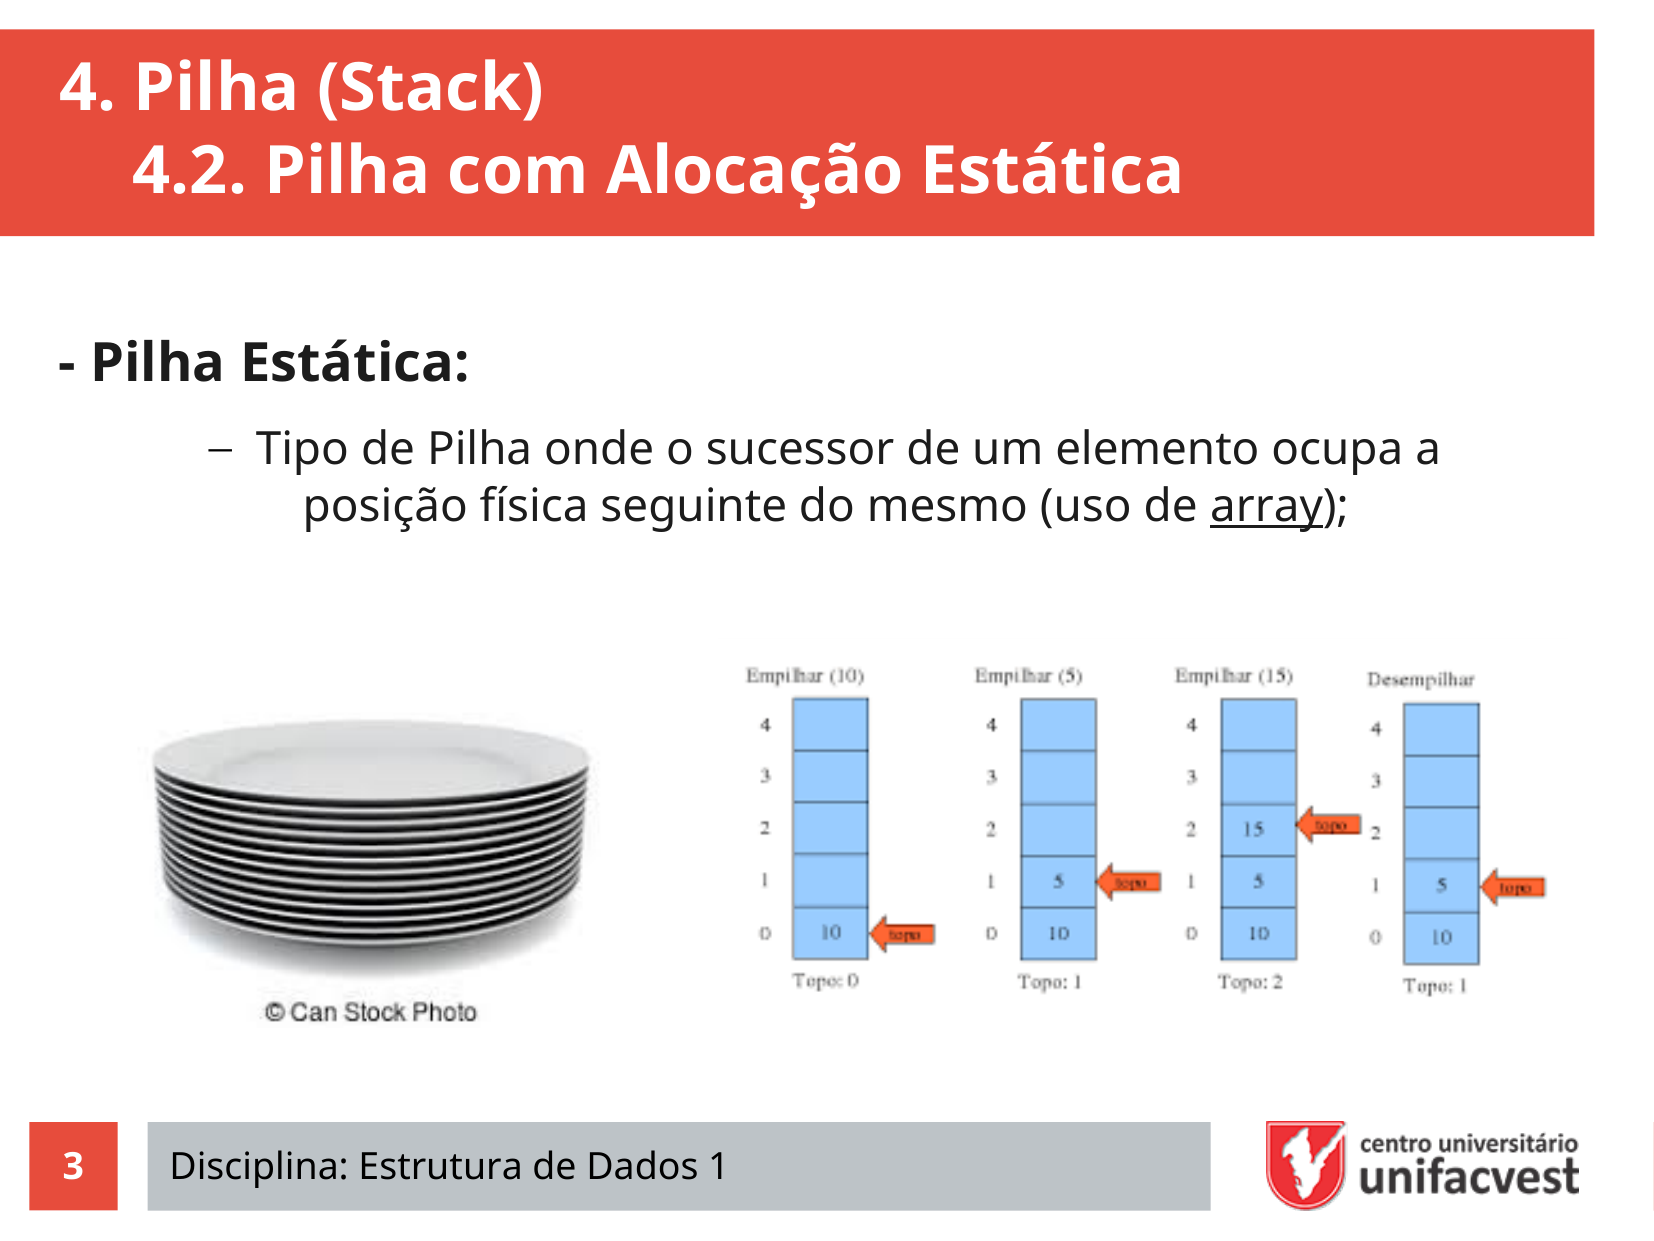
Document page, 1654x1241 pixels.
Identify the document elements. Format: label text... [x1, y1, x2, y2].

picture [87, 628, 662, 1028]
picture [1266, 1121, 1579, 1211]
text_box [1238, 1120, 1654, 1212]
text_box Disciplina: Estrutura de Dados 1 [154, 1132, 1205, 1196]
list - Pilha Estática: Tipo de Pilha onde o sucessor de um elemento ocupa a posição física seguinte do mesmo (uso de array); [59, 324, 1566, 1093]
title 4. Pilha (Stack) 4.2. Pilha com Alocação Estática [59, 59, 1595, 207]
picture [718, 637, 1568, 1028]
